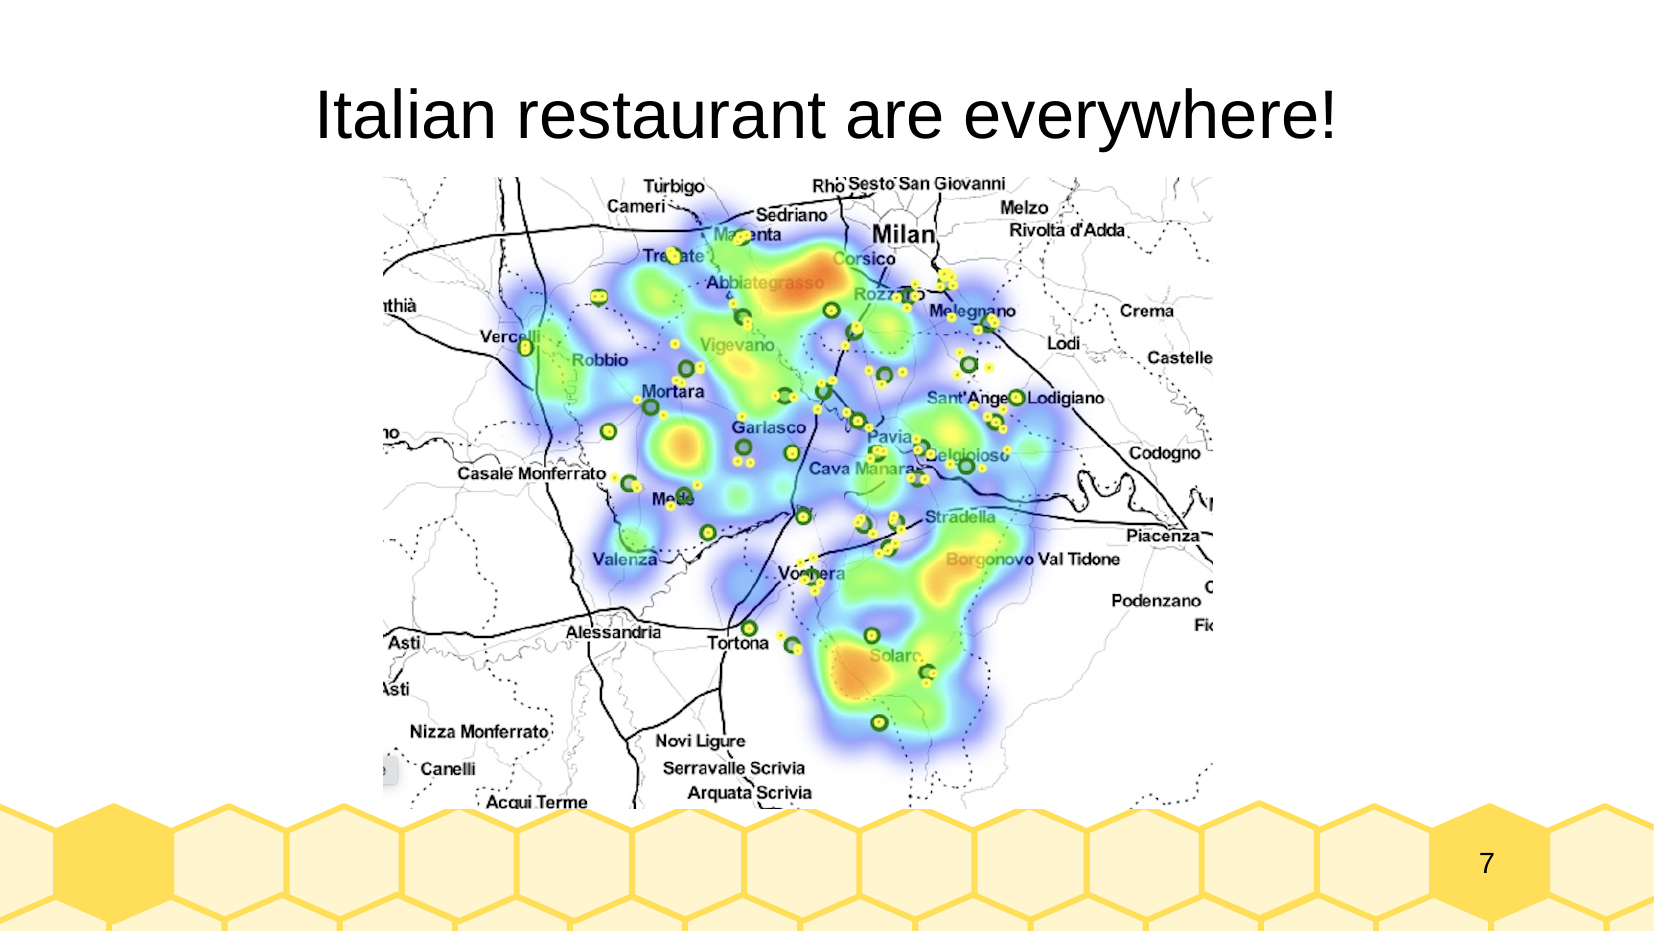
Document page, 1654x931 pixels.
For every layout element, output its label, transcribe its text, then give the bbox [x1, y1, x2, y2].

title Italian restaurant are everywhere! [82, 37, 1571, 193]
picture [383, 177, 1213, 809]
